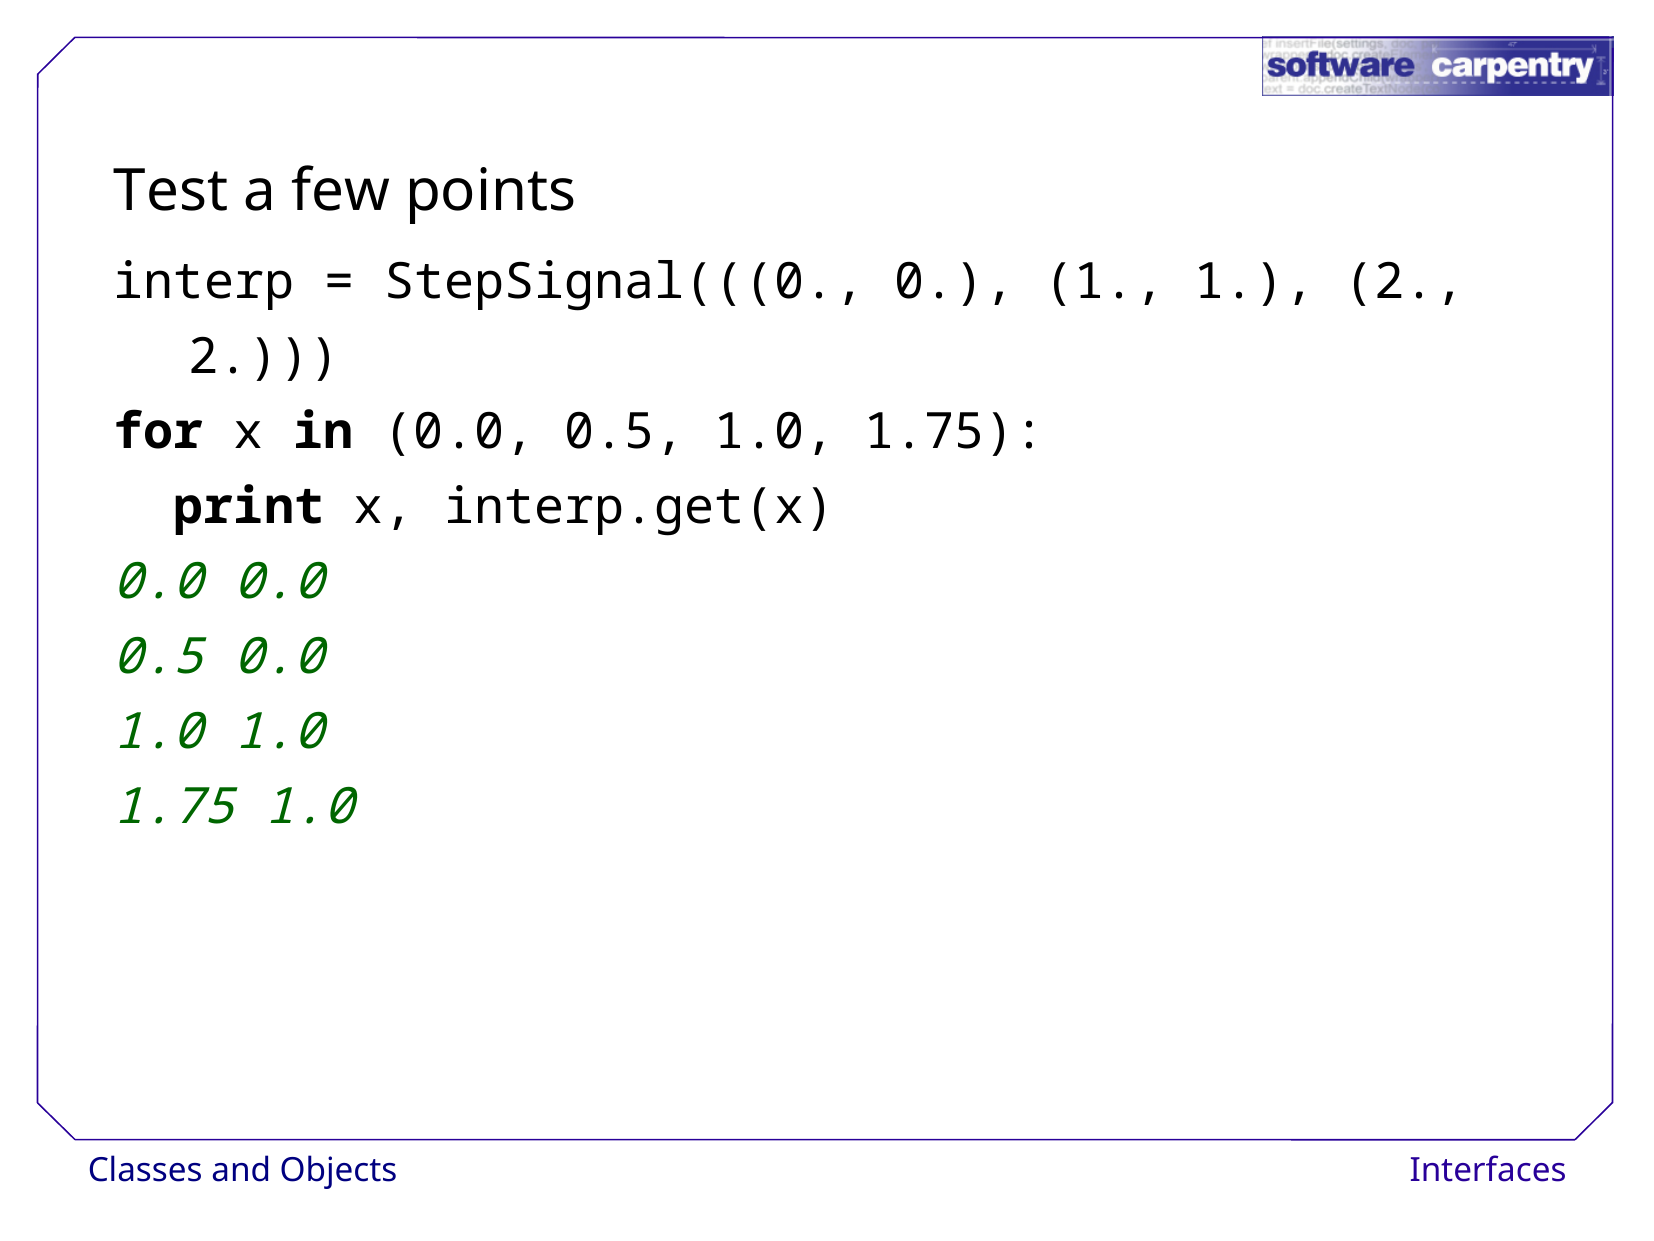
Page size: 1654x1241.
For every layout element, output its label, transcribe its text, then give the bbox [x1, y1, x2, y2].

text_box interp = StepSignal(((0., 0.), (1., 1.), (2., 2.))) for x in (0.0, 0.5, 1.0, 1.75): print x, interp.get(x) 0.0 0.0 0.5 0.0 1.0 1.0 1.75 1.0 [99, 225, 1517, 842]
picture [1262, 36, 1614, 96]
text_box Test a few points [99, 109, 1517, 225]
